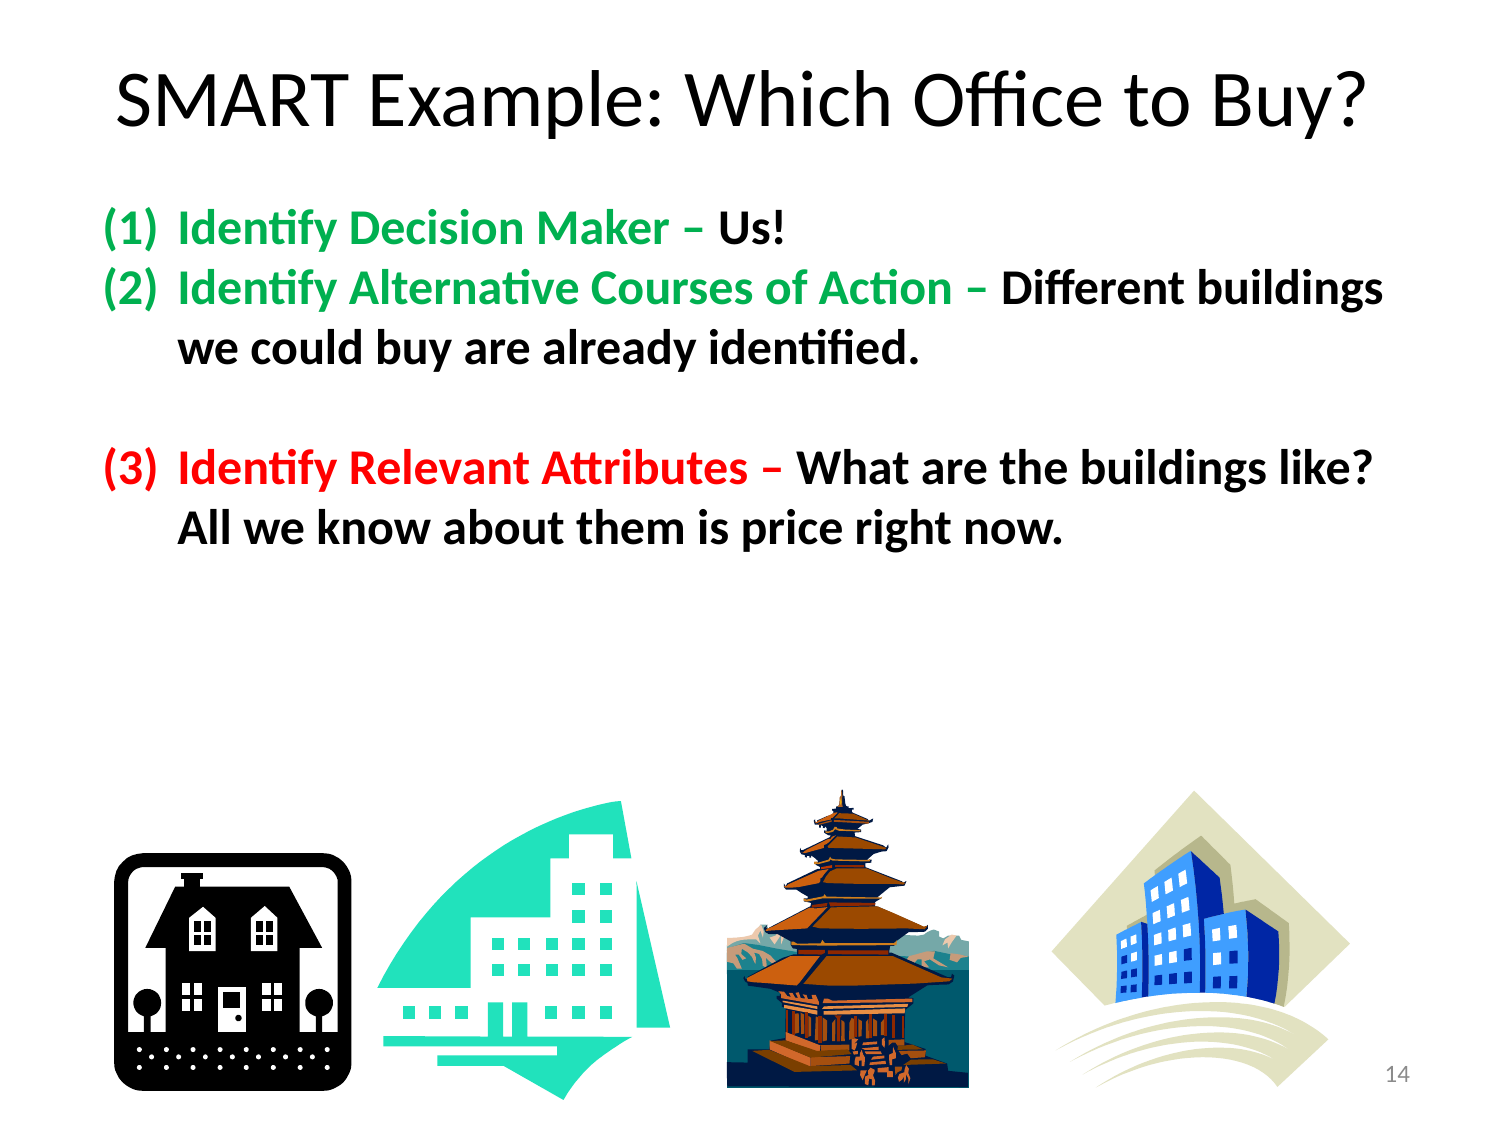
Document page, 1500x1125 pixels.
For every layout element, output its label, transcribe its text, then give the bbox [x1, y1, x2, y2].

picture [377, 801, 671, 1100]
picture [1051, 790, 1350, 1088]
picture [726, 789, 969, 1088]
slide_number <number> [1074, 1042, 1425, 1103]
picture [114, 853, 352, 1091]
text_box SMART Example: Which Office to Buy? [50, 0, 1438, 188]
text_box Identify Decision Maker – Us! Identify Alternative Courses of Action – Different buildings we could buy are already identified. Identify Relevant Attributes – What are the buildings like? All we know about them is price right now. [87, 188, 1413, 623]
